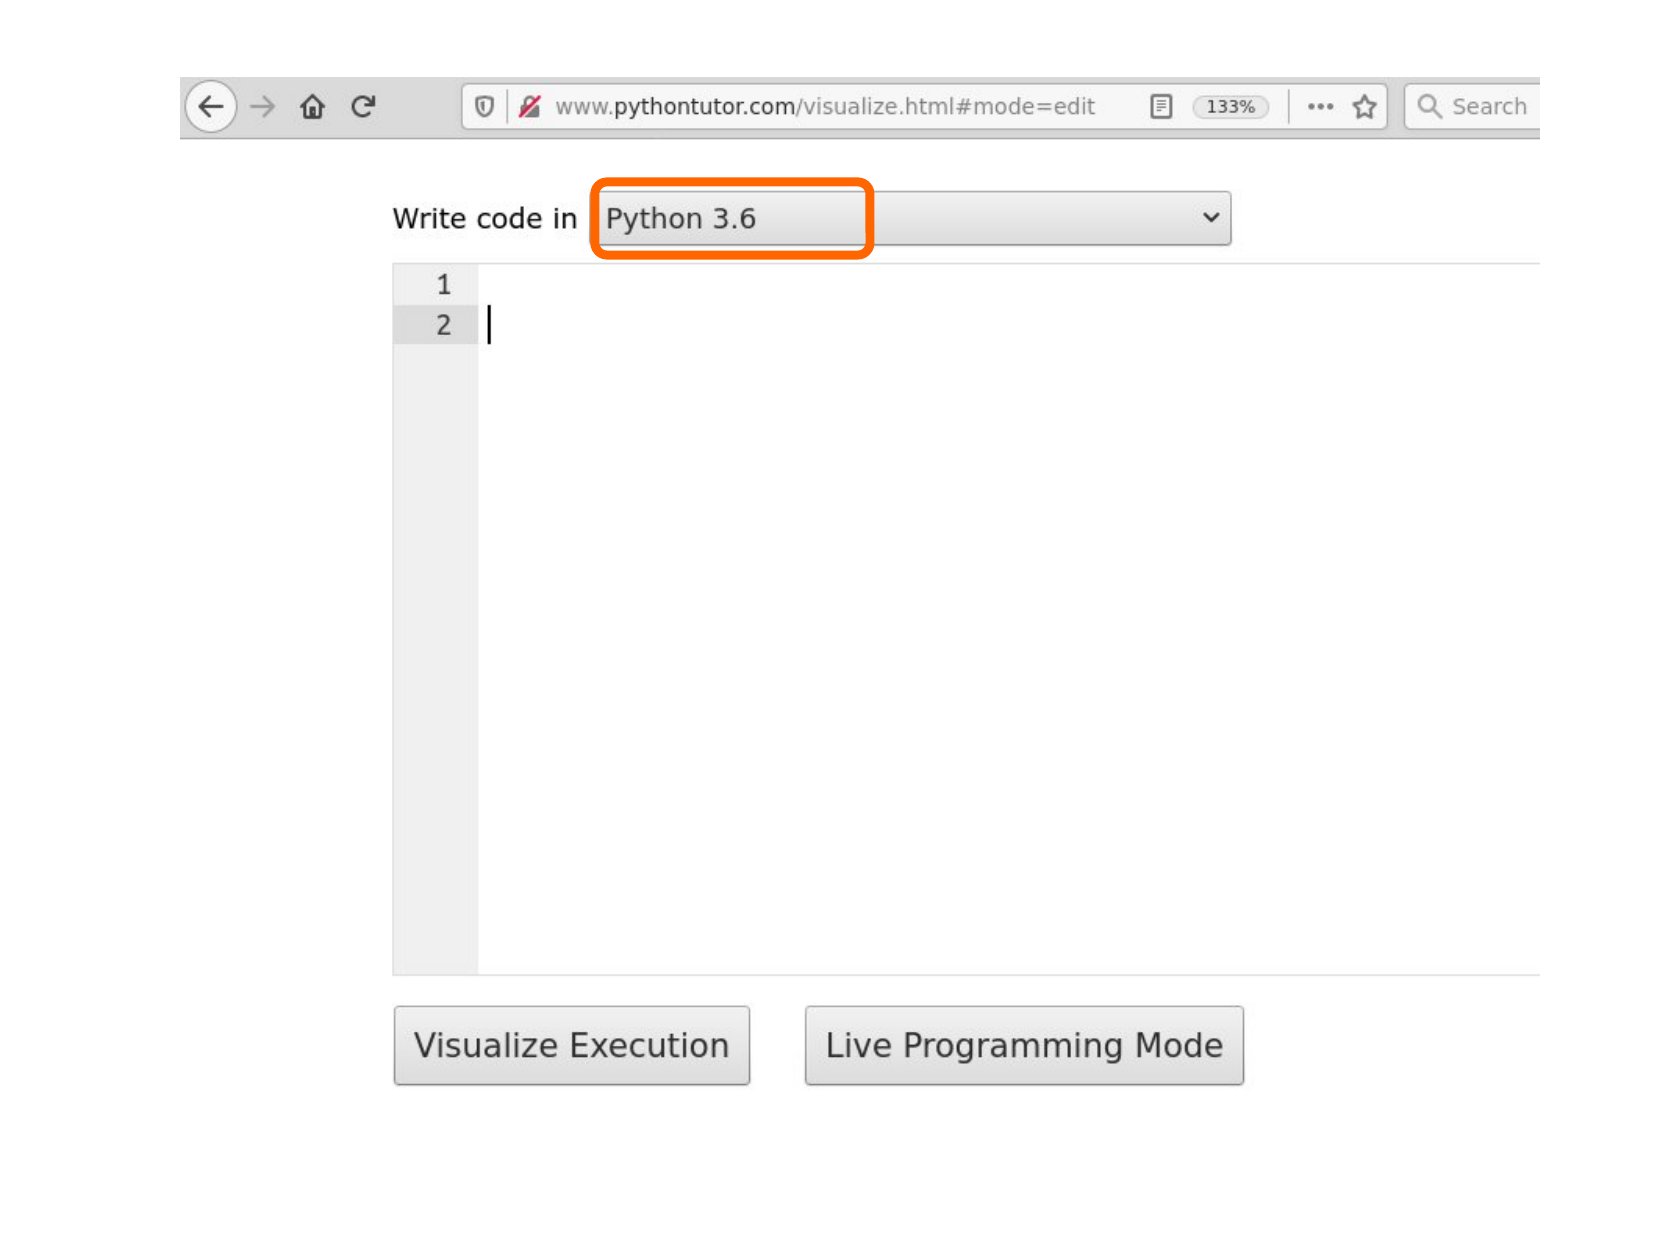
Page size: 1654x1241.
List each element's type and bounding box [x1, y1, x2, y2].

text_box [594, 181, 871, 256]
picture [180, 77, 1540, 1096]
